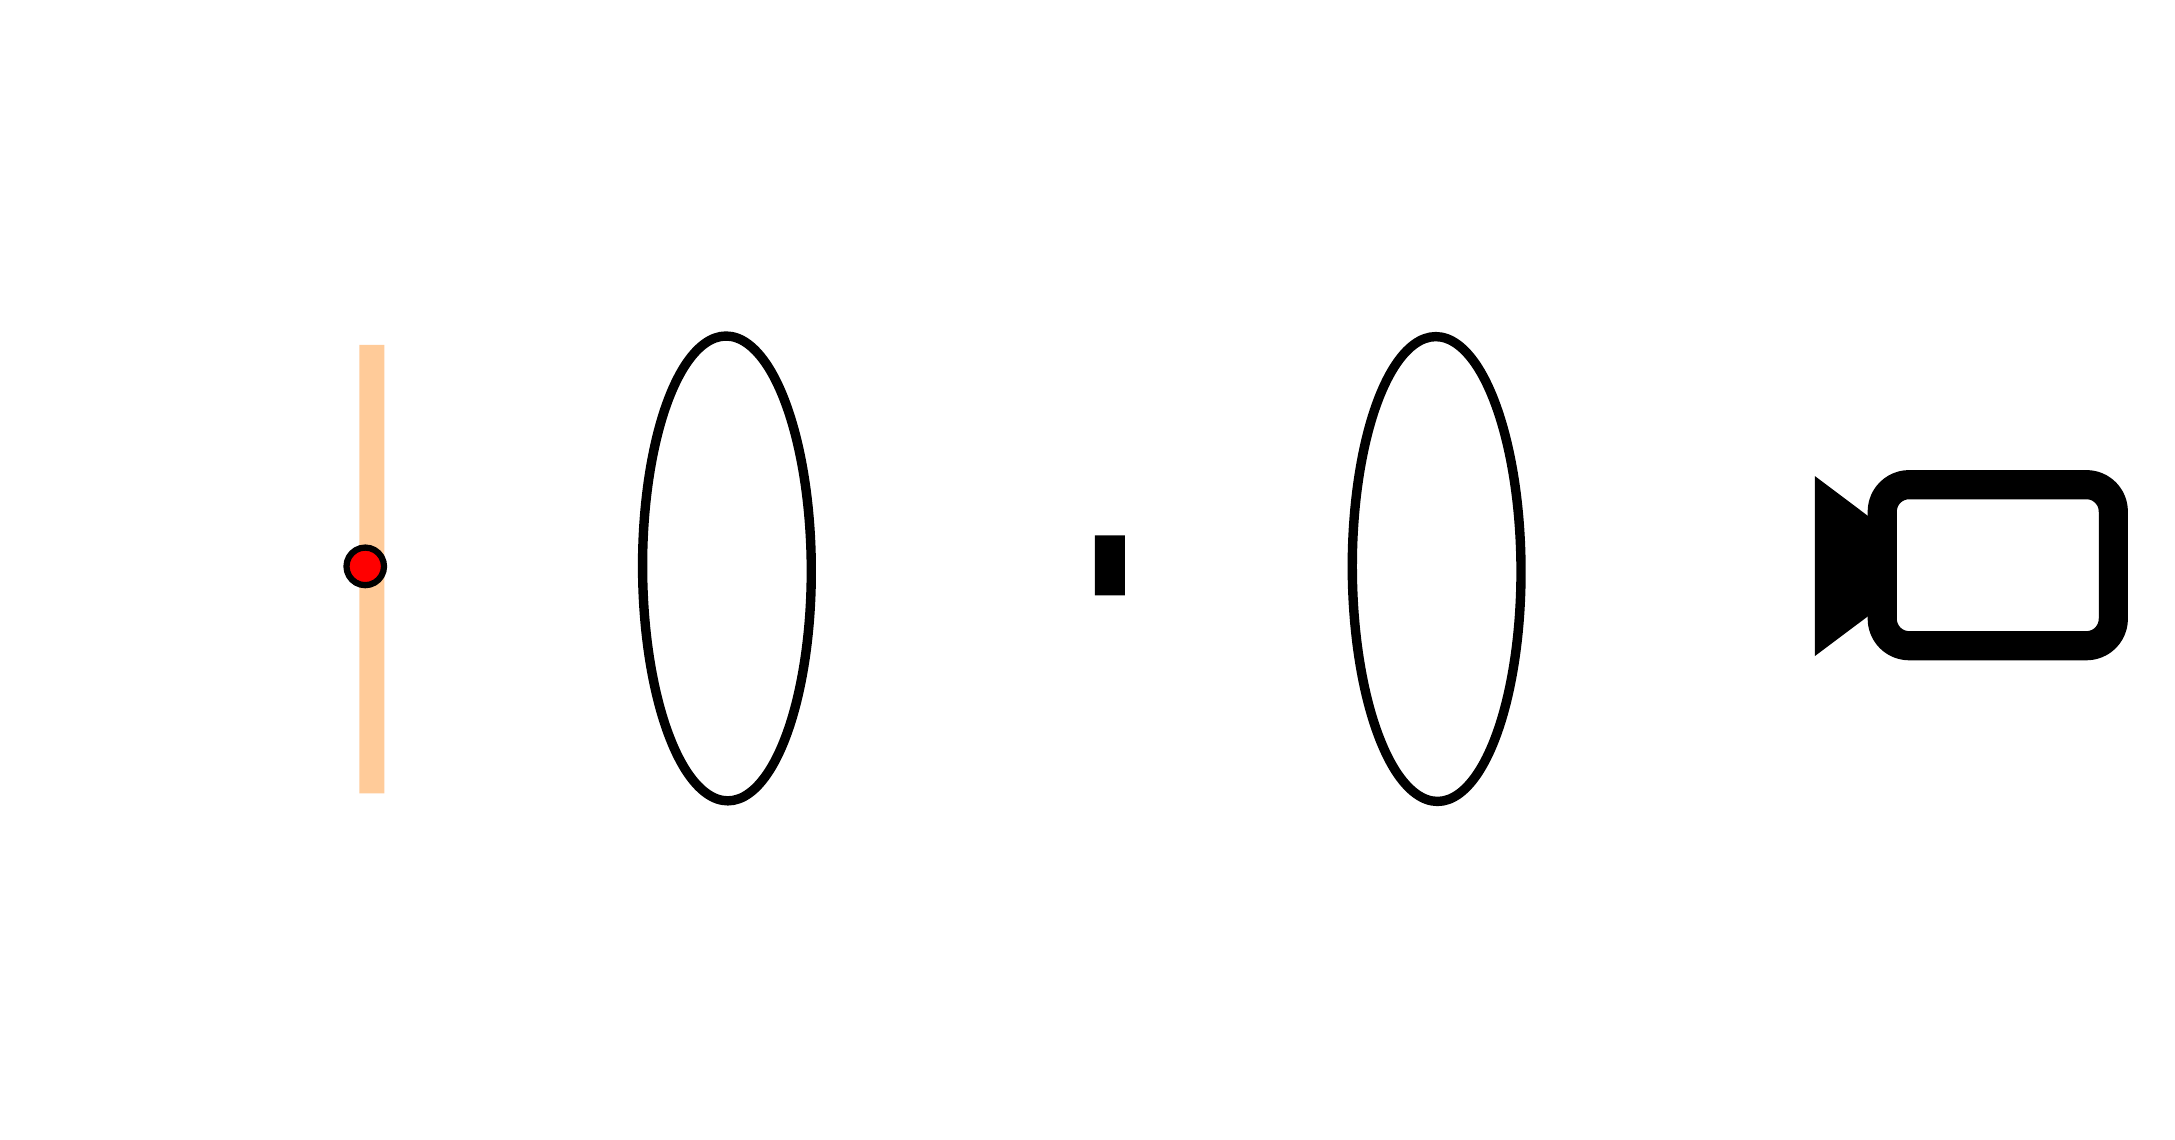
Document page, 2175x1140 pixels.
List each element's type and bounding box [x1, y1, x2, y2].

text_box [1094, 535, 1125, 596]
text_box [642, 336, 812, 801]
text_box [1352, 336, 1522, 802]
text_box [1882, 484, 2114, 646]
text_box [1814, 476, 1875, 657]
text_box [346, 547, 385, 586]
